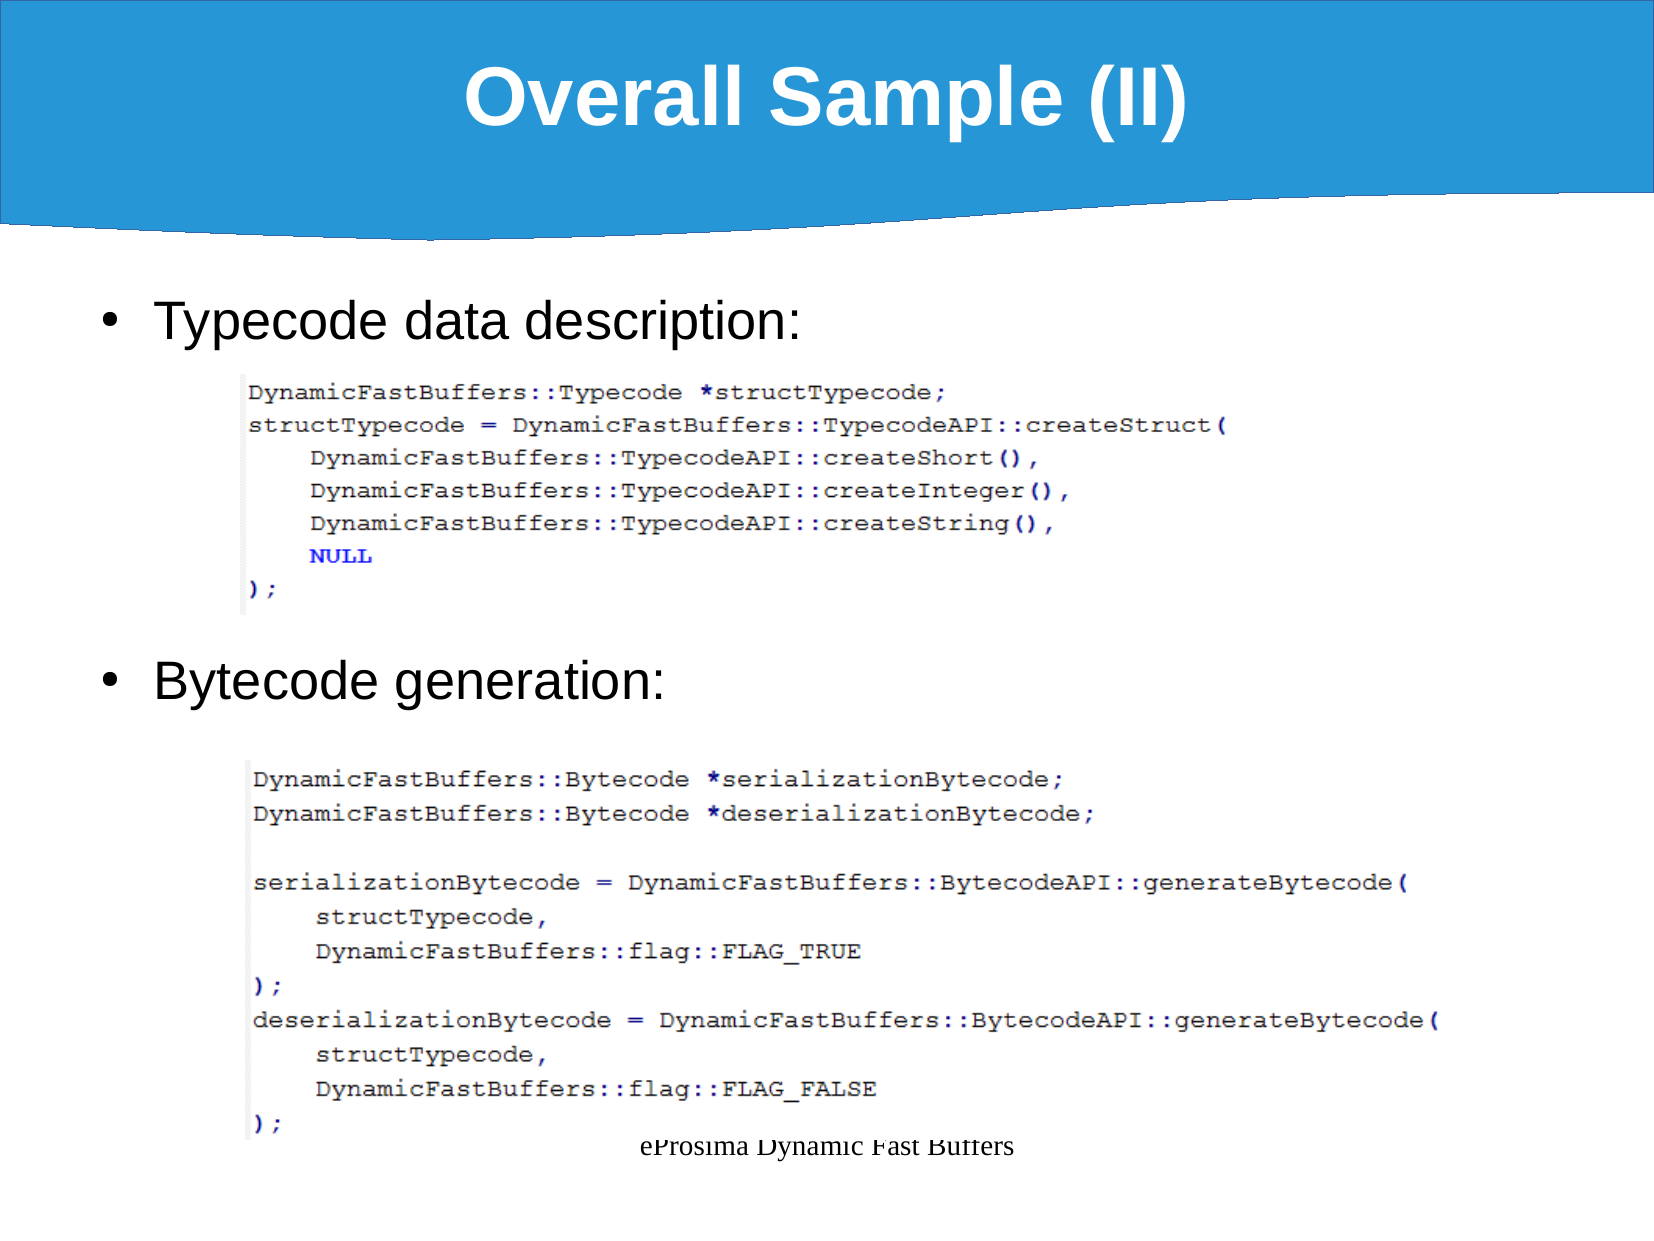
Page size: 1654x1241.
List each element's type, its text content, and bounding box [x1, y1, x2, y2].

picture [245, 760, 1471, 1141]
text_box Overall Sample (II) [0, 0, 1654, 241]
list Typecode data description: Bytecode generation: [82, 290, 1571, 1010]
picture [240, 374, 1276, 616]
